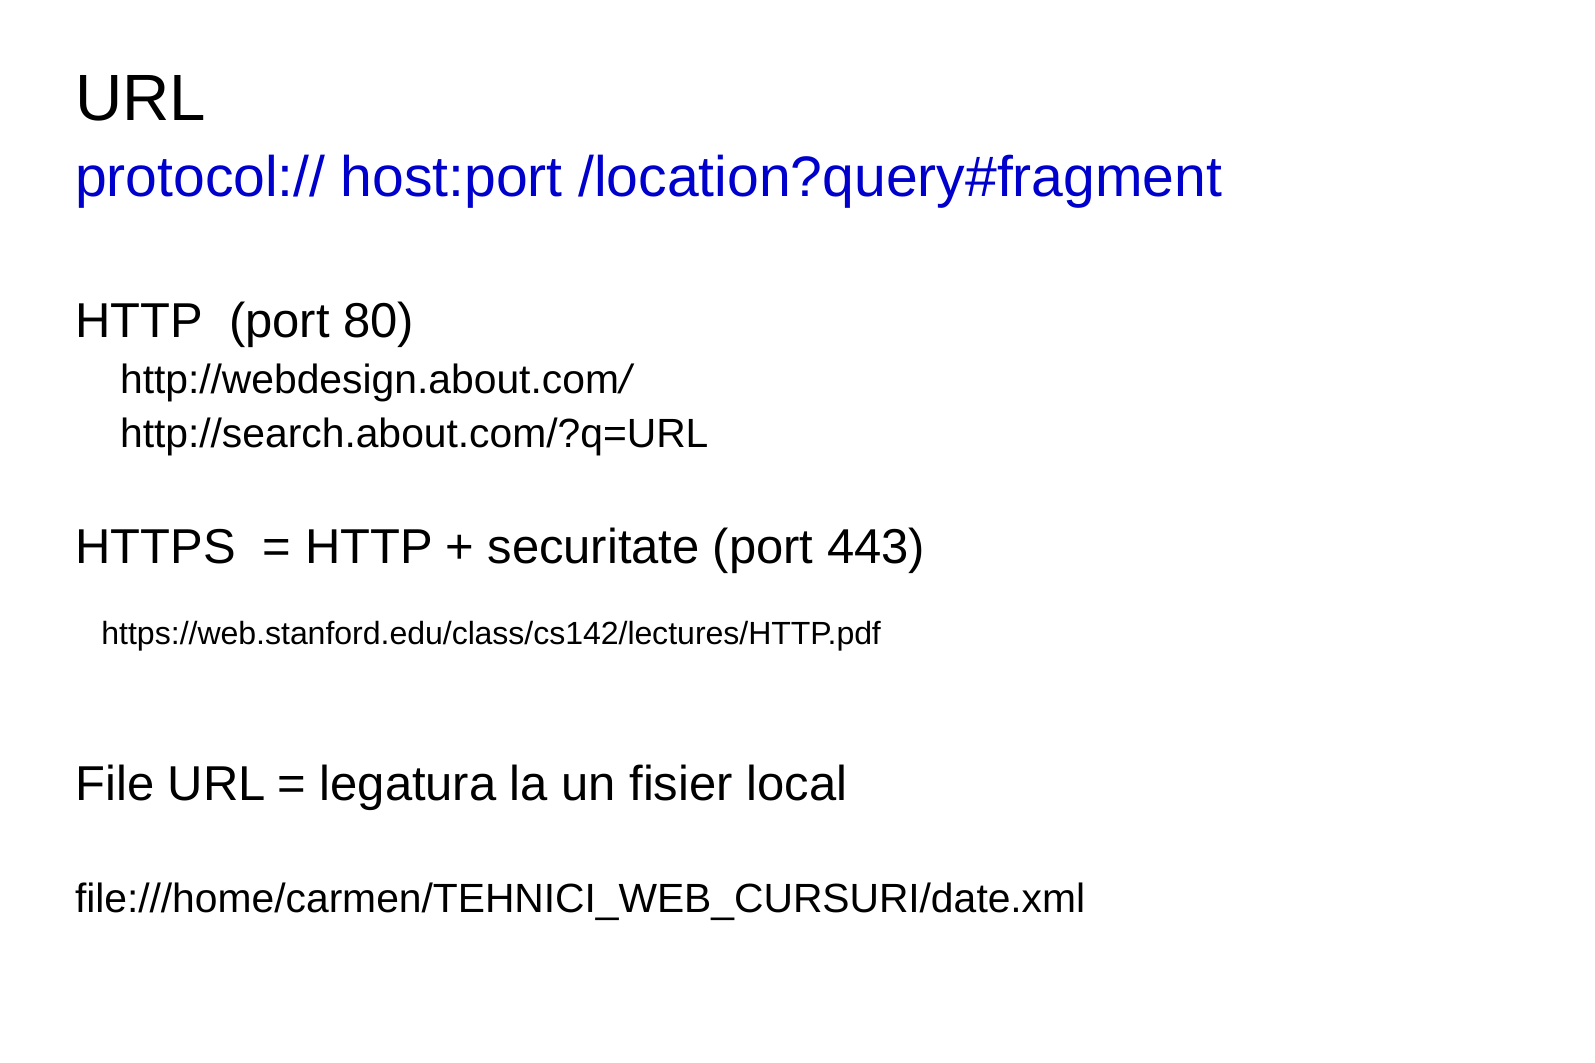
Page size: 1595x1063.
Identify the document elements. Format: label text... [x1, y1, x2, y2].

text_box URL protocol:// host:port /location?query#fragment HTTP (port 80) http://webdesign.about.com/ http://search.about.com/?q=URL HTTPS = HTTP + securitate (port 443) File URL = legatura la un fisier local file:///home/carmen/TEHNICI_WEB_CURSURI/date.xml [60, 53, 1363, 933]
text_box https://web.stanford.edu/class/cs142/lectures/HTTP.pdf [86, 608, 997, 660]
